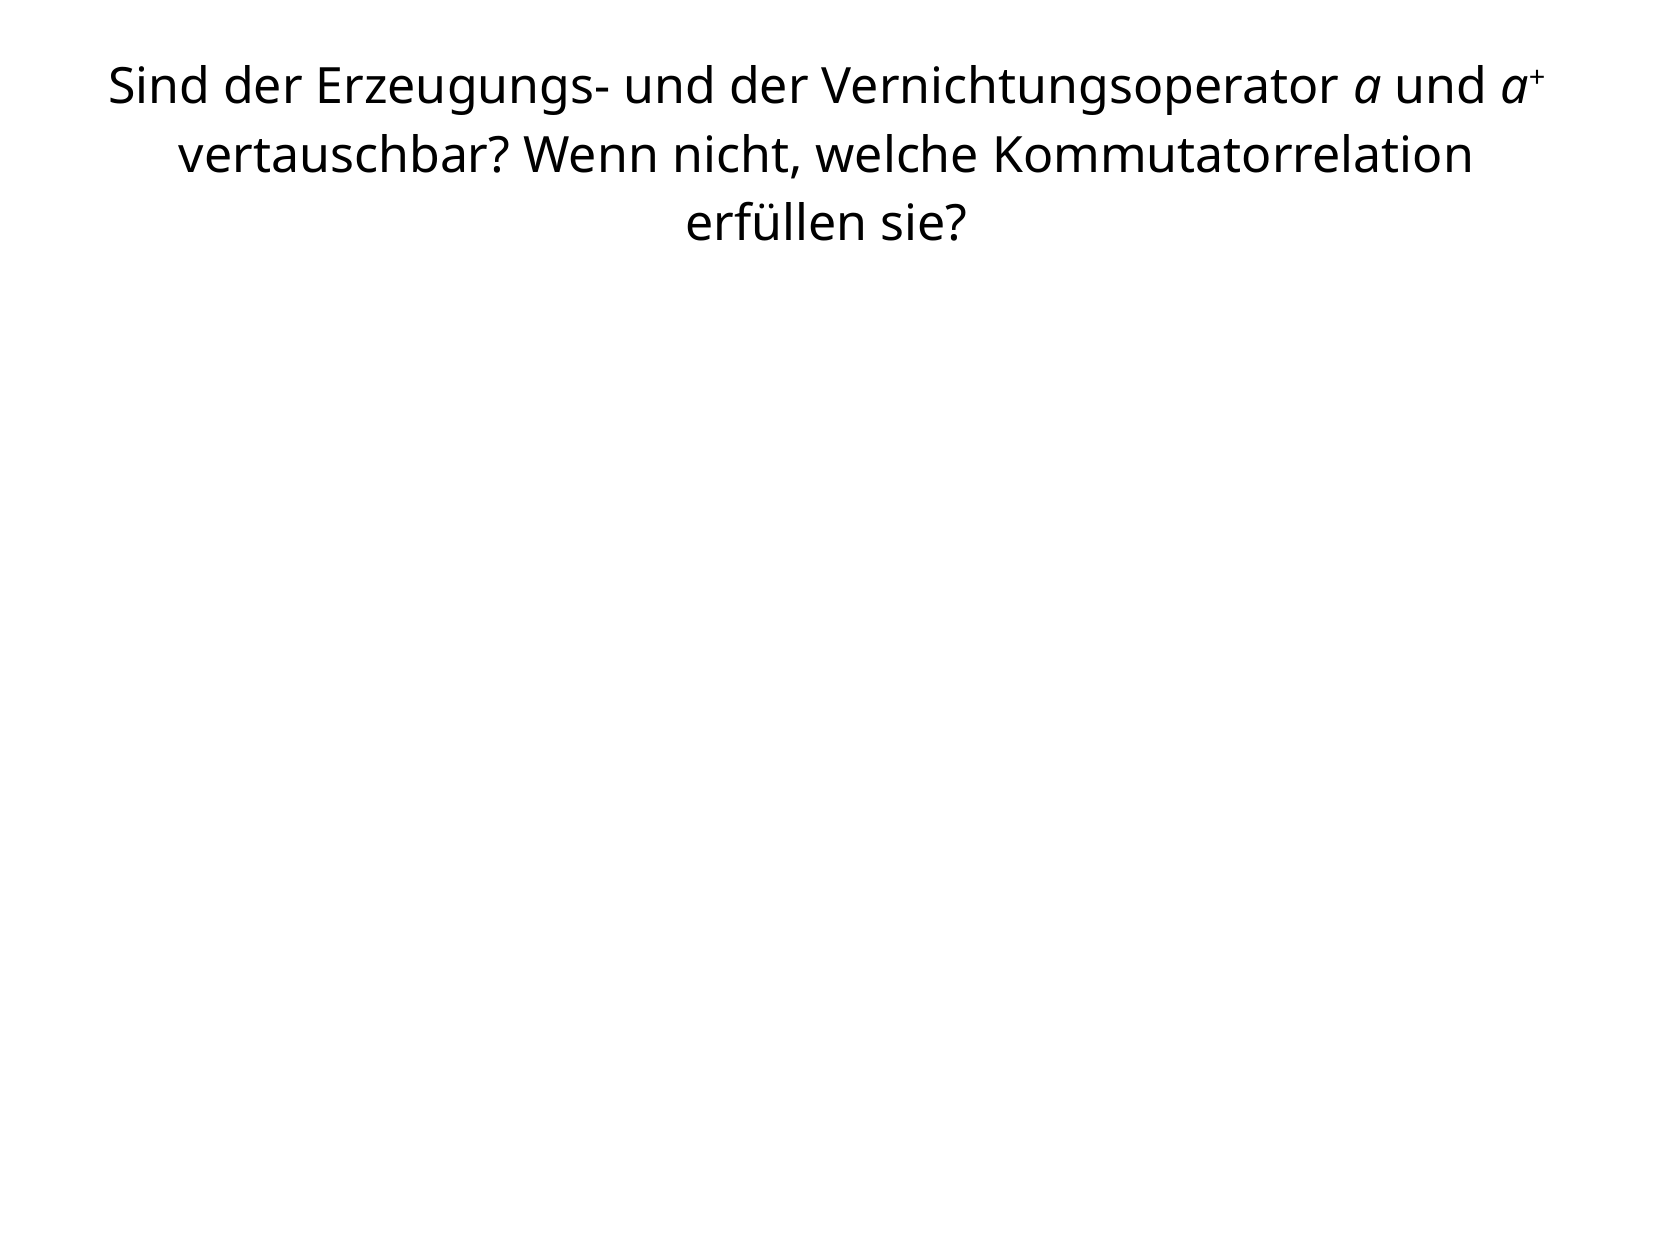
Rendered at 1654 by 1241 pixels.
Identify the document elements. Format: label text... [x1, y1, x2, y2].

title Sind der Erzeugungs- und der Vernichtungsoperator a und a+ vertauschbar? Wenn nicht, welche Kommutatorrelation erfüllen sie? [82, 49, 1571, 257]
